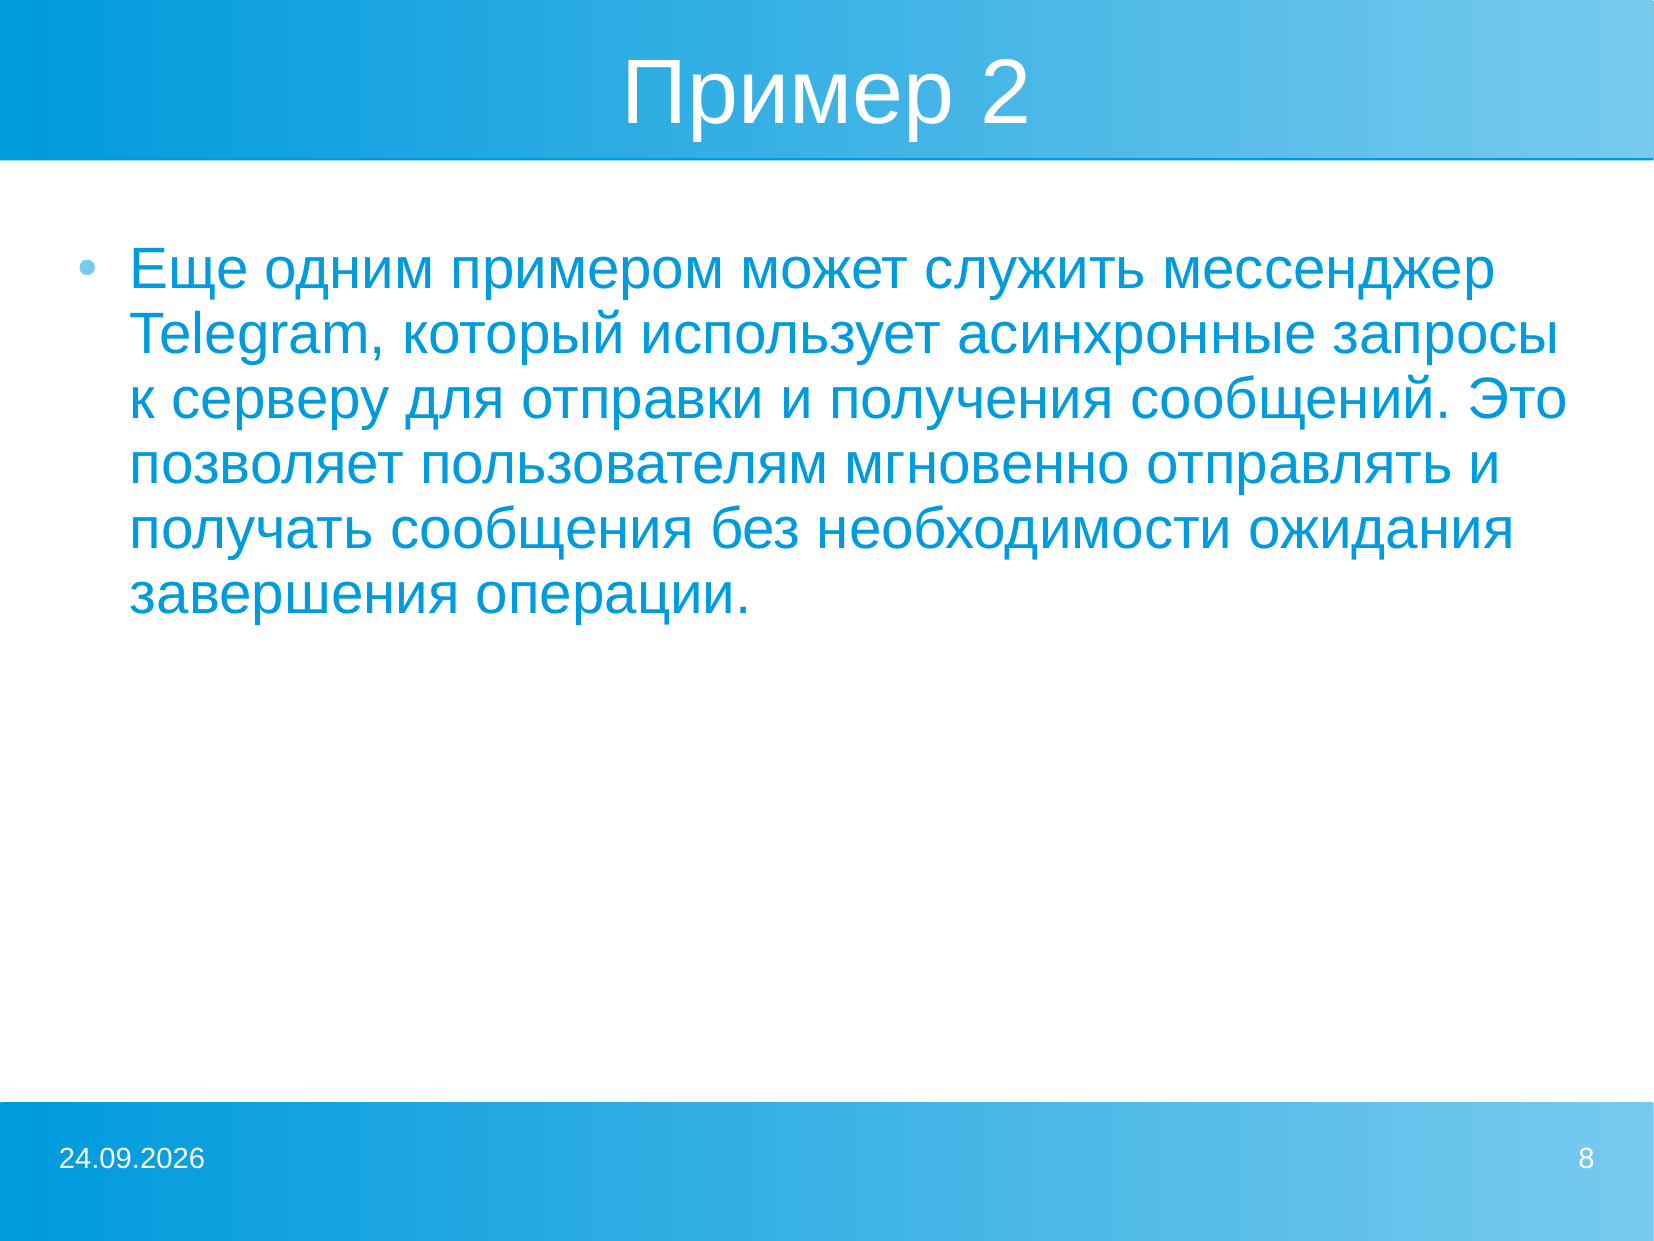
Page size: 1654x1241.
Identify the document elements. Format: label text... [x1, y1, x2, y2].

title Пример 2 [59, 39, 1595, 144]
list Еще одним примером может служить мессенджер Telegram, который использует асинхронные запросы к серверу для отправки и получения сообщений. Это позволяет пользователям мгновенно отправлять и получать сообщения без необходимости ожидания завершения операции. [59, 236, 1595, 1024]
